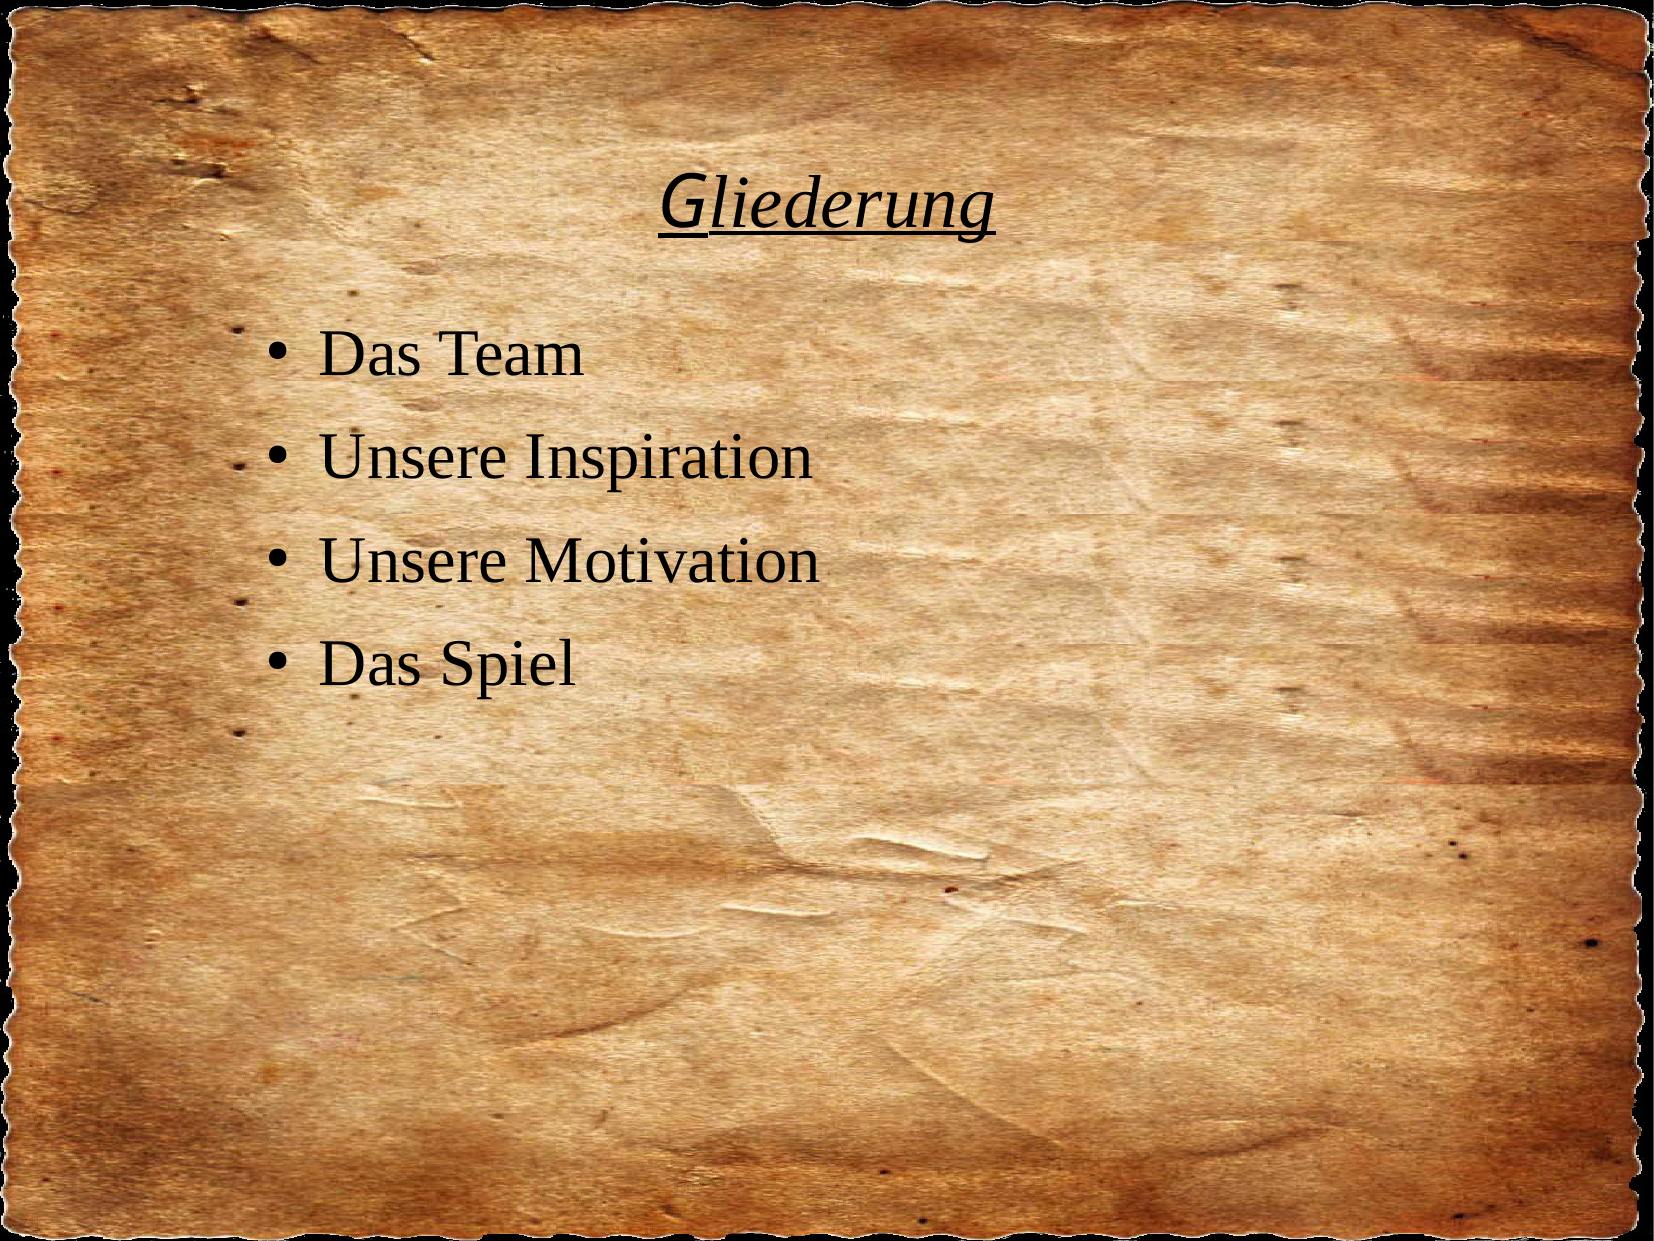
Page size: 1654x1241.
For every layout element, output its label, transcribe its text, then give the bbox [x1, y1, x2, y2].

picture [0, 0, 1654, 1241]
list Das Team Unsere Inspiration Unsere Motivation Das Spiel [248, 315, 1571, 1134]
title Gliederung [82, 94, 1571, 302]
